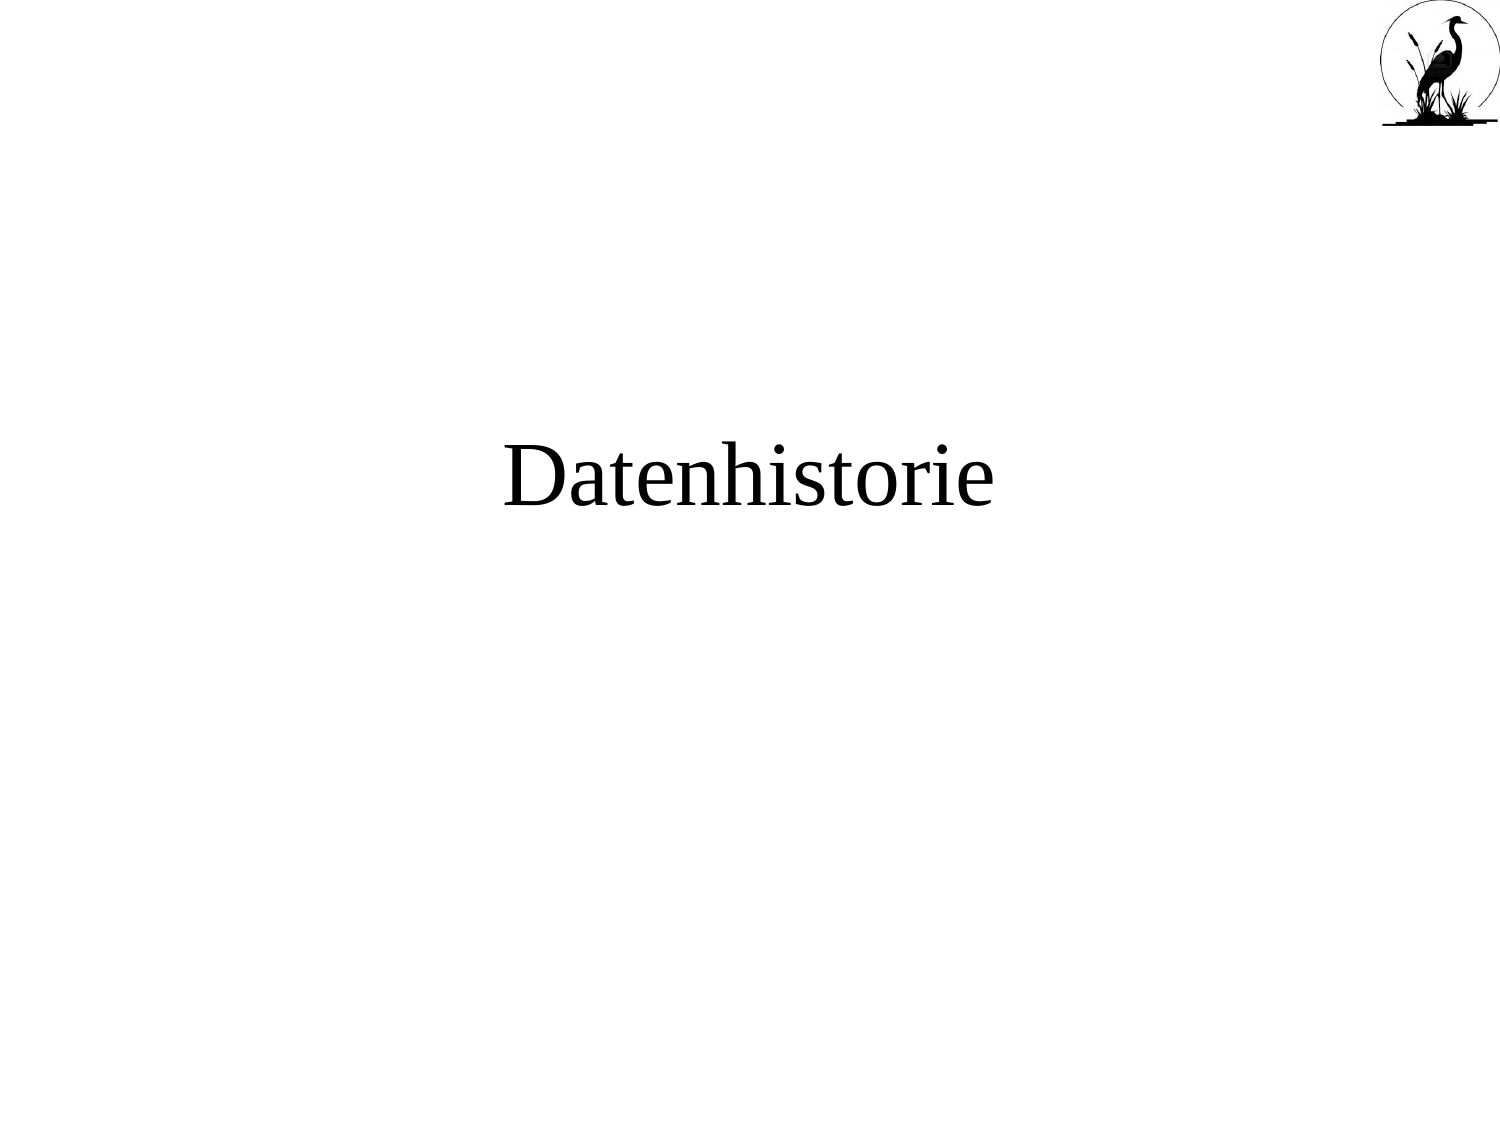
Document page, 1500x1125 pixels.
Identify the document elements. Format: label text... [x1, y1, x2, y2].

text_box Datenhistorie [112, 374, 1388, 563]
picture [1380, 0, 1500, 126]
